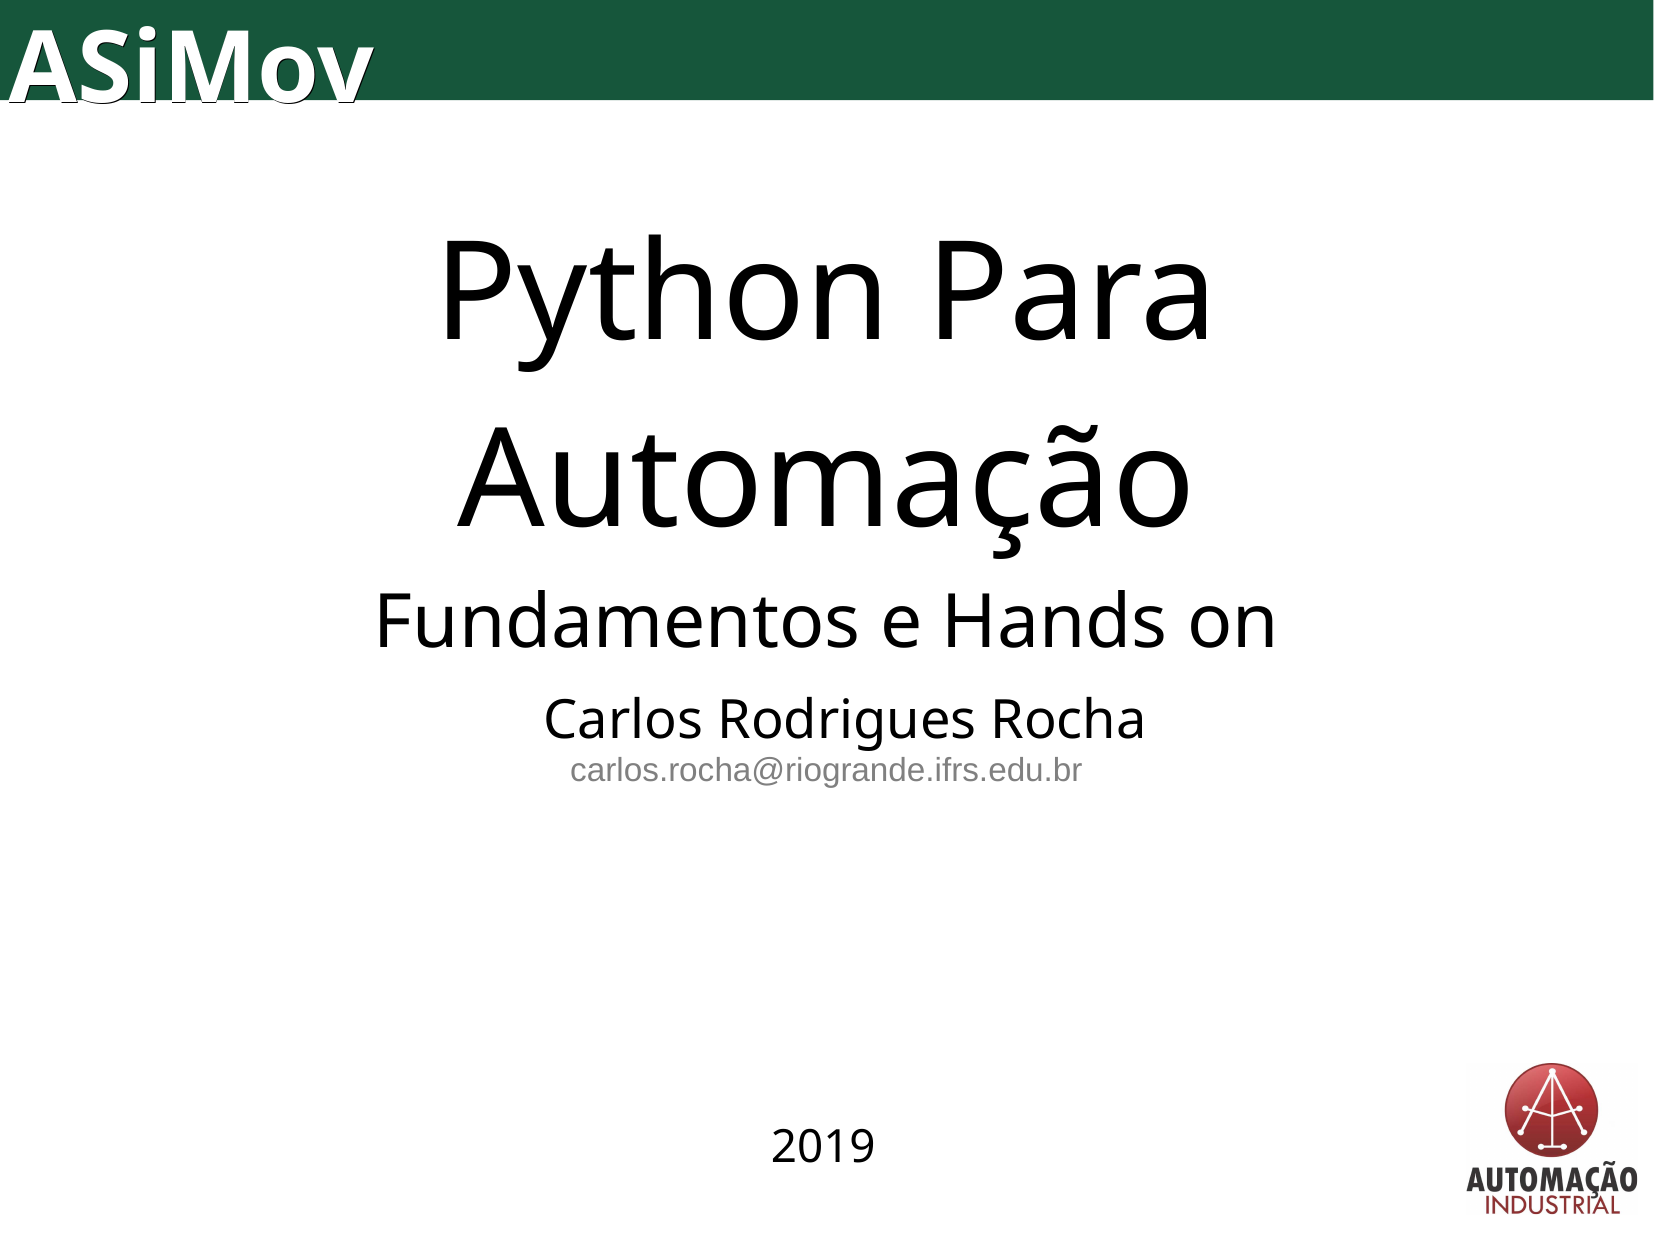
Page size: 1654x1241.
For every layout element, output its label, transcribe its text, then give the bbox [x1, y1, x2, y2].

text_box carlos.rocha@riogrande.ifrs.edu.br [555, 744, 1099, 797]
text_box ASiMov [0, 0, 1183, 129]
subtitle Python Para Automação Fundamentos e Hands on [321, 234, 1333, 628]
text_box [1183, 0, 1654, 101]
text_box 2019 [756, 1105, 898, 1173]
picture [1465, 1062, 1638, 1215]
text_box Carlos Rodrigues Rocha [528, 673, 1152, 750]
